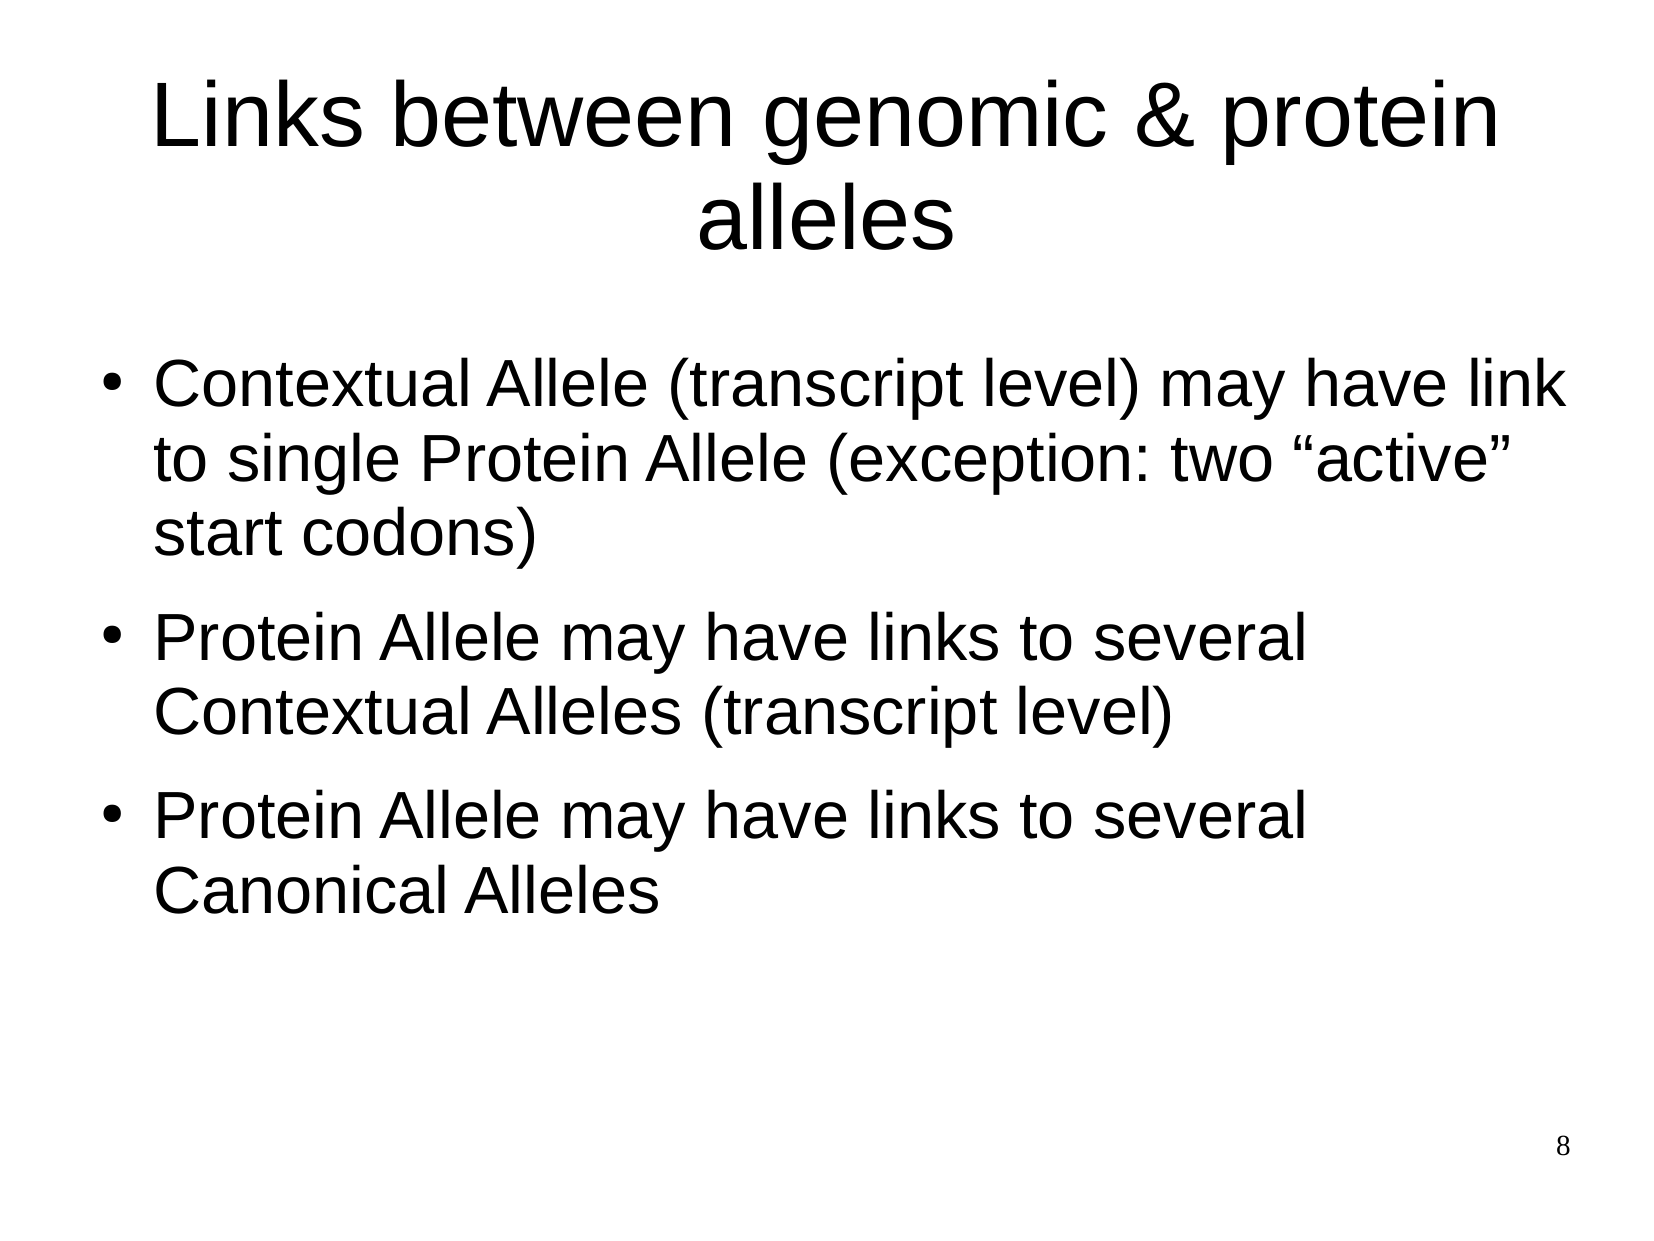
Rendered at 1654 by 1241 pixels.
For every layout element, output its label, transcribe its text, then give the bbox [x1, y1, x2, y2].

list Contextual Allele (transcript level) may have link to single Protein Allele (exception: two “active” start codons) Protein Allele may have links to several Contextual Alleles (transcript level) Protein Allele may have links to several Canonical Alleles [82, 345, 1571, 1066]
title Links between genomic & protein alleles [82, 62, 1571, 271]
